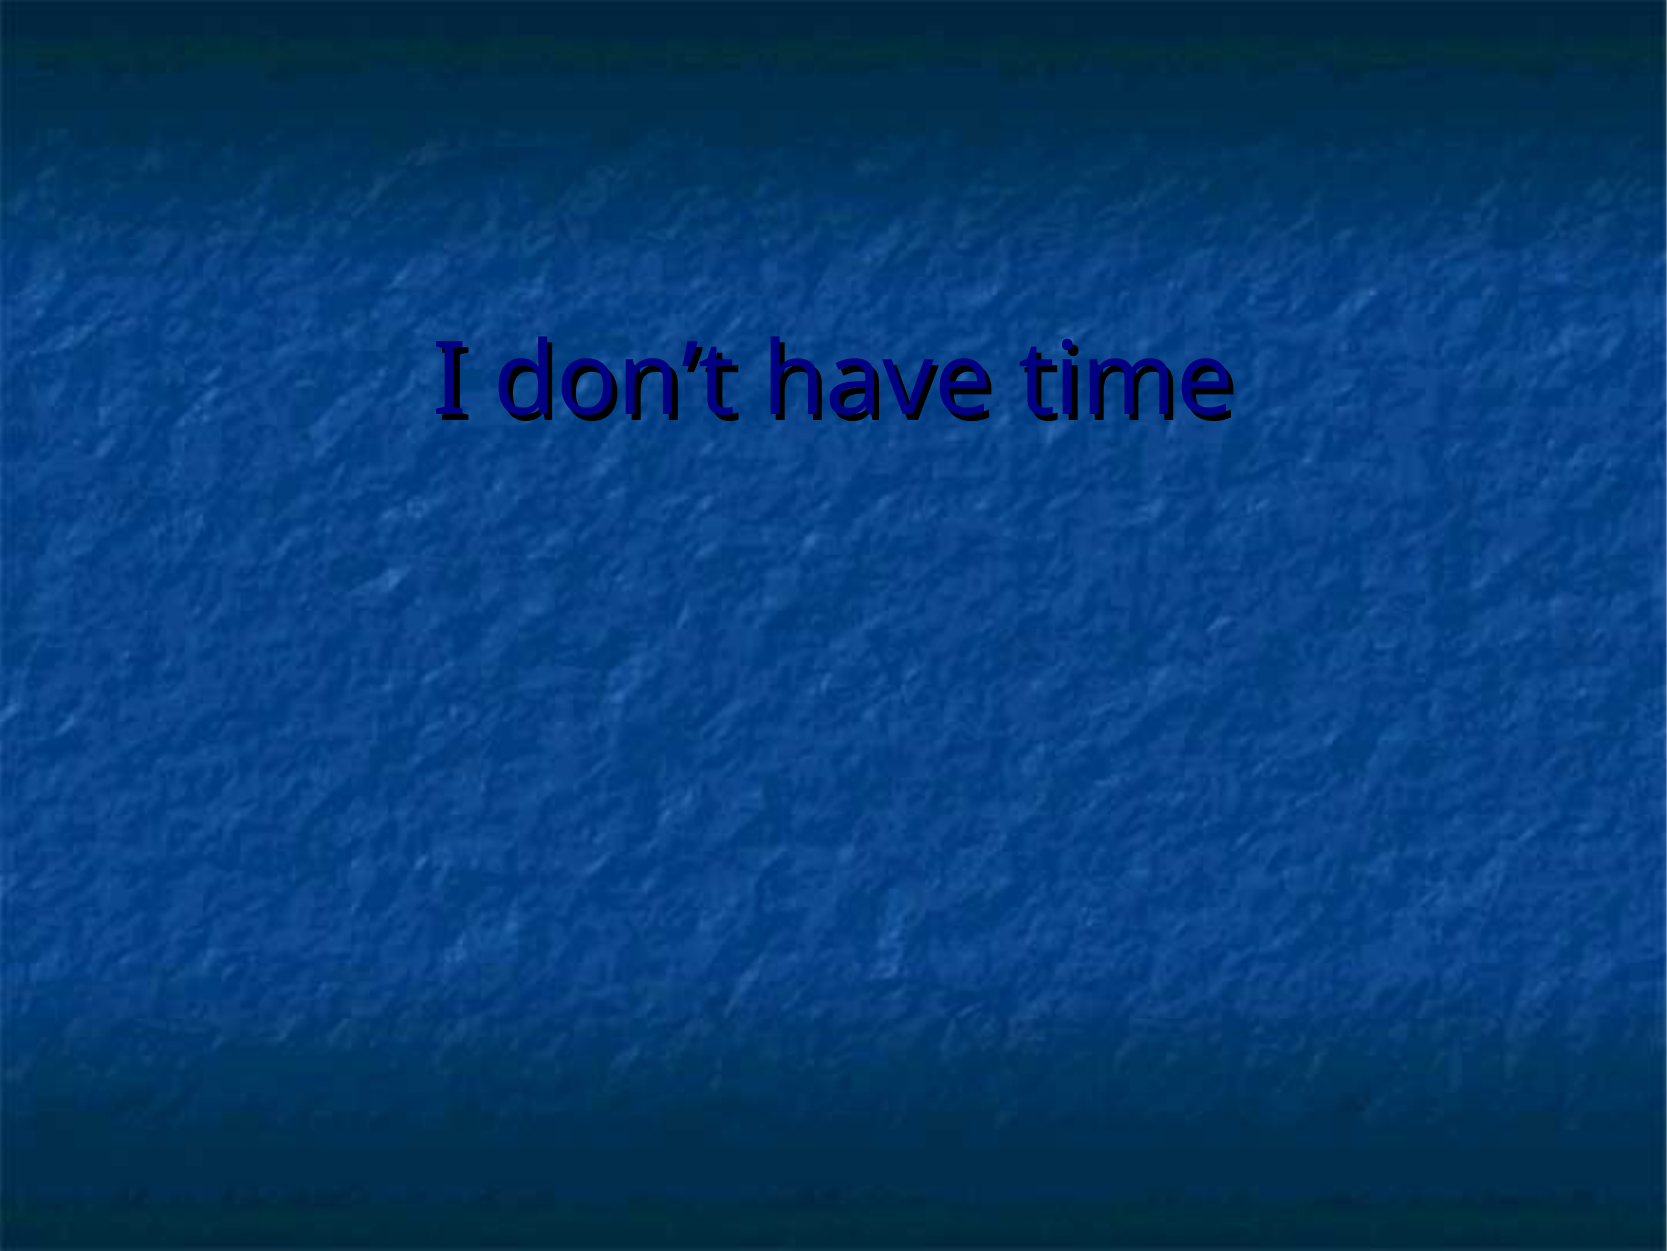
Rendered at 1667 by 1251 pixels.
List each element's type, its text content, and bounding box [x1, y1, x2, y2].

picture [0, 0, 1667, 1251]
title I don’t have time [125, 305, 1542, 640]
